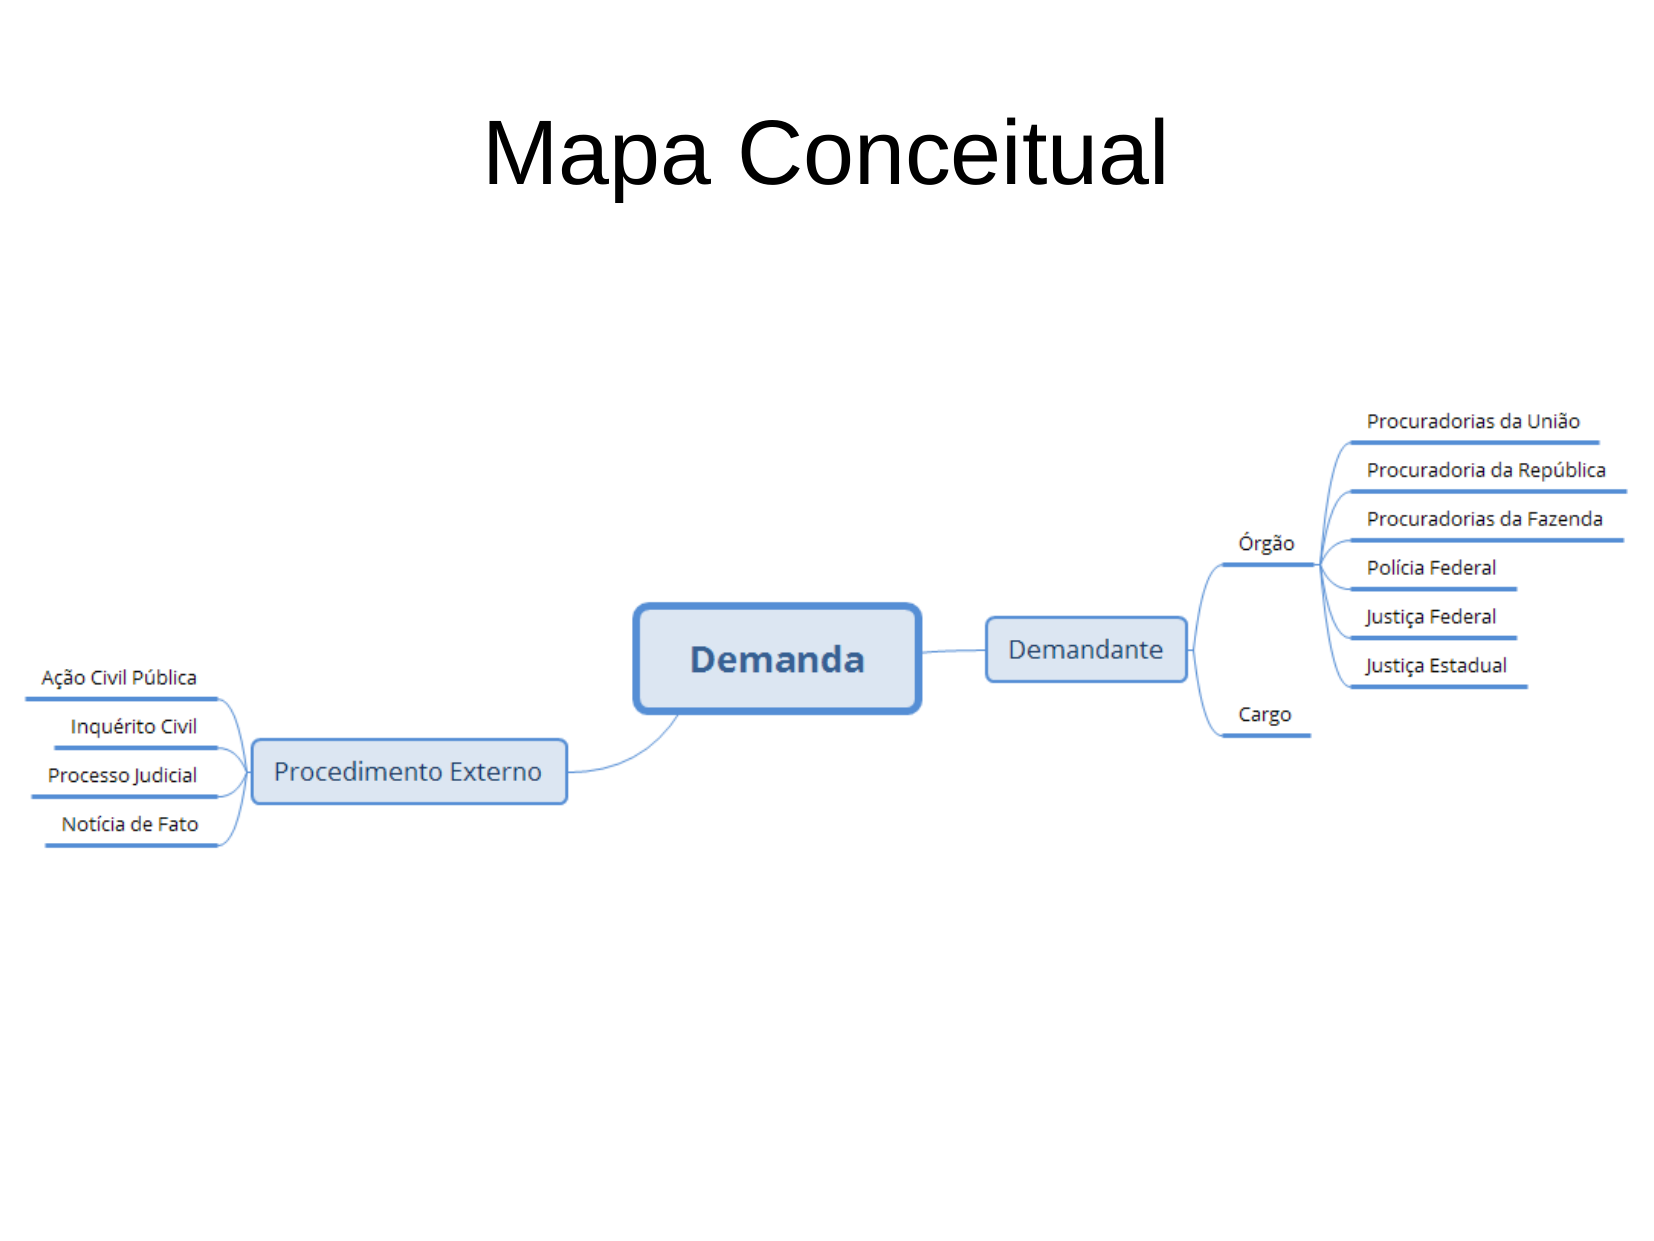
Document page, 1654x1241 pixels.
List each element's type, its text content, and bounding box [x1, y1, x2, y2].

picture [0, 375, 1654, 871]
title Mapa Conceitual [82, 49, 1571, 257]
